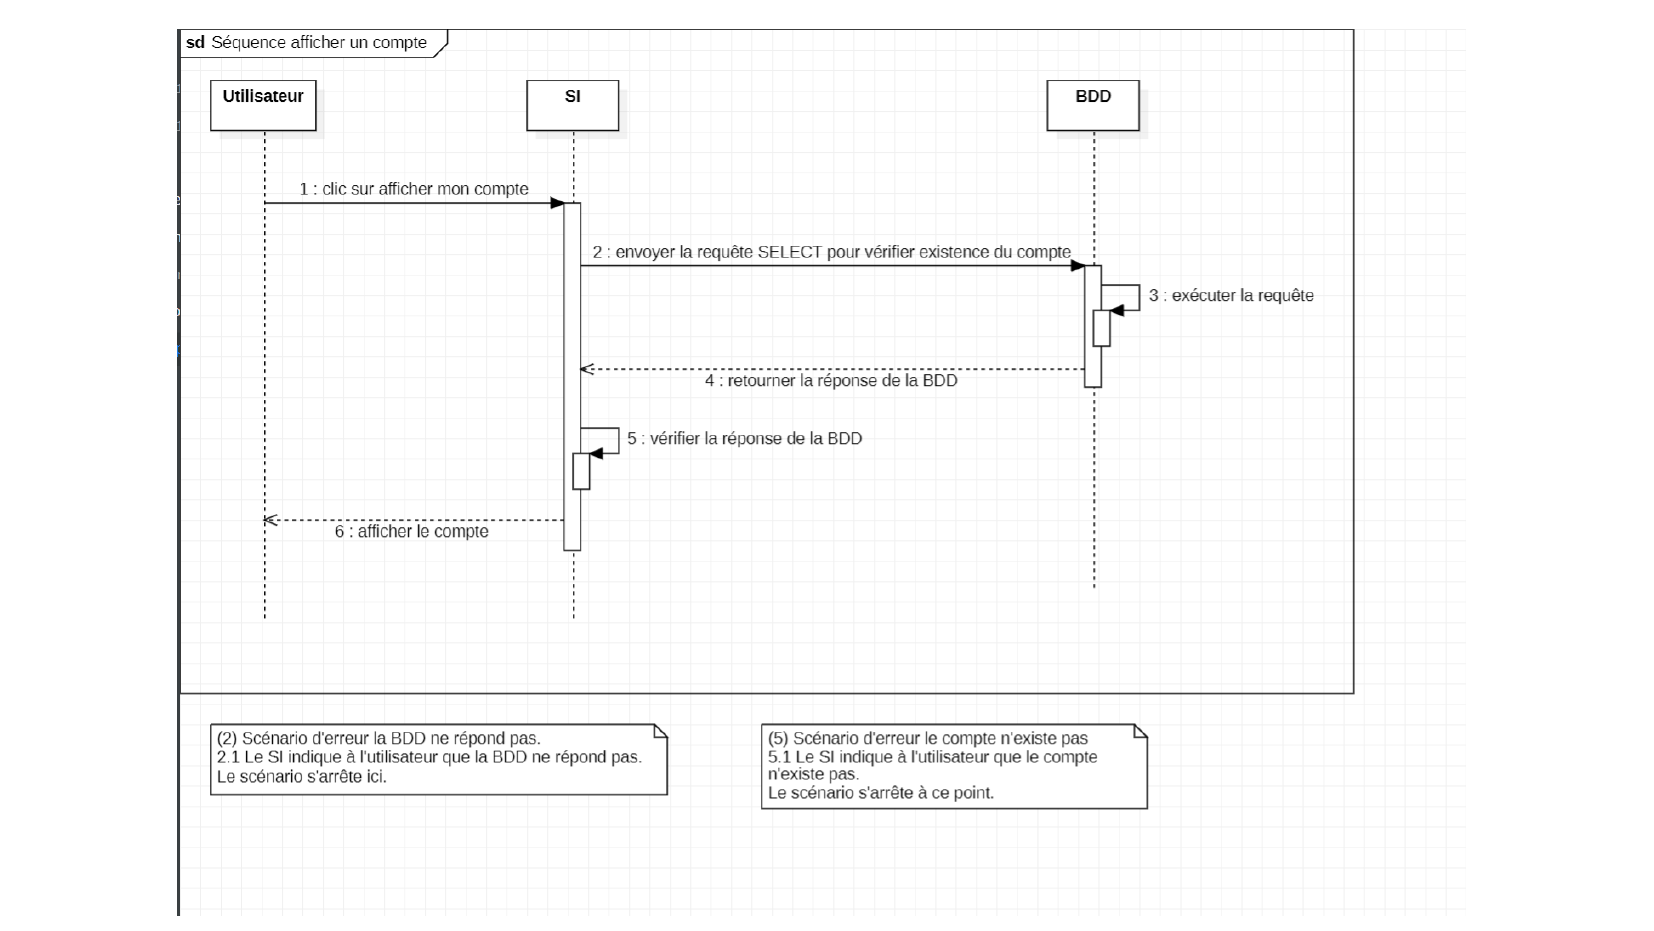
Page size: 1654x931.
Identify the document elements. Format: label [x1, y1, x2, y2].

picture [177, 29, 1466, 916]
